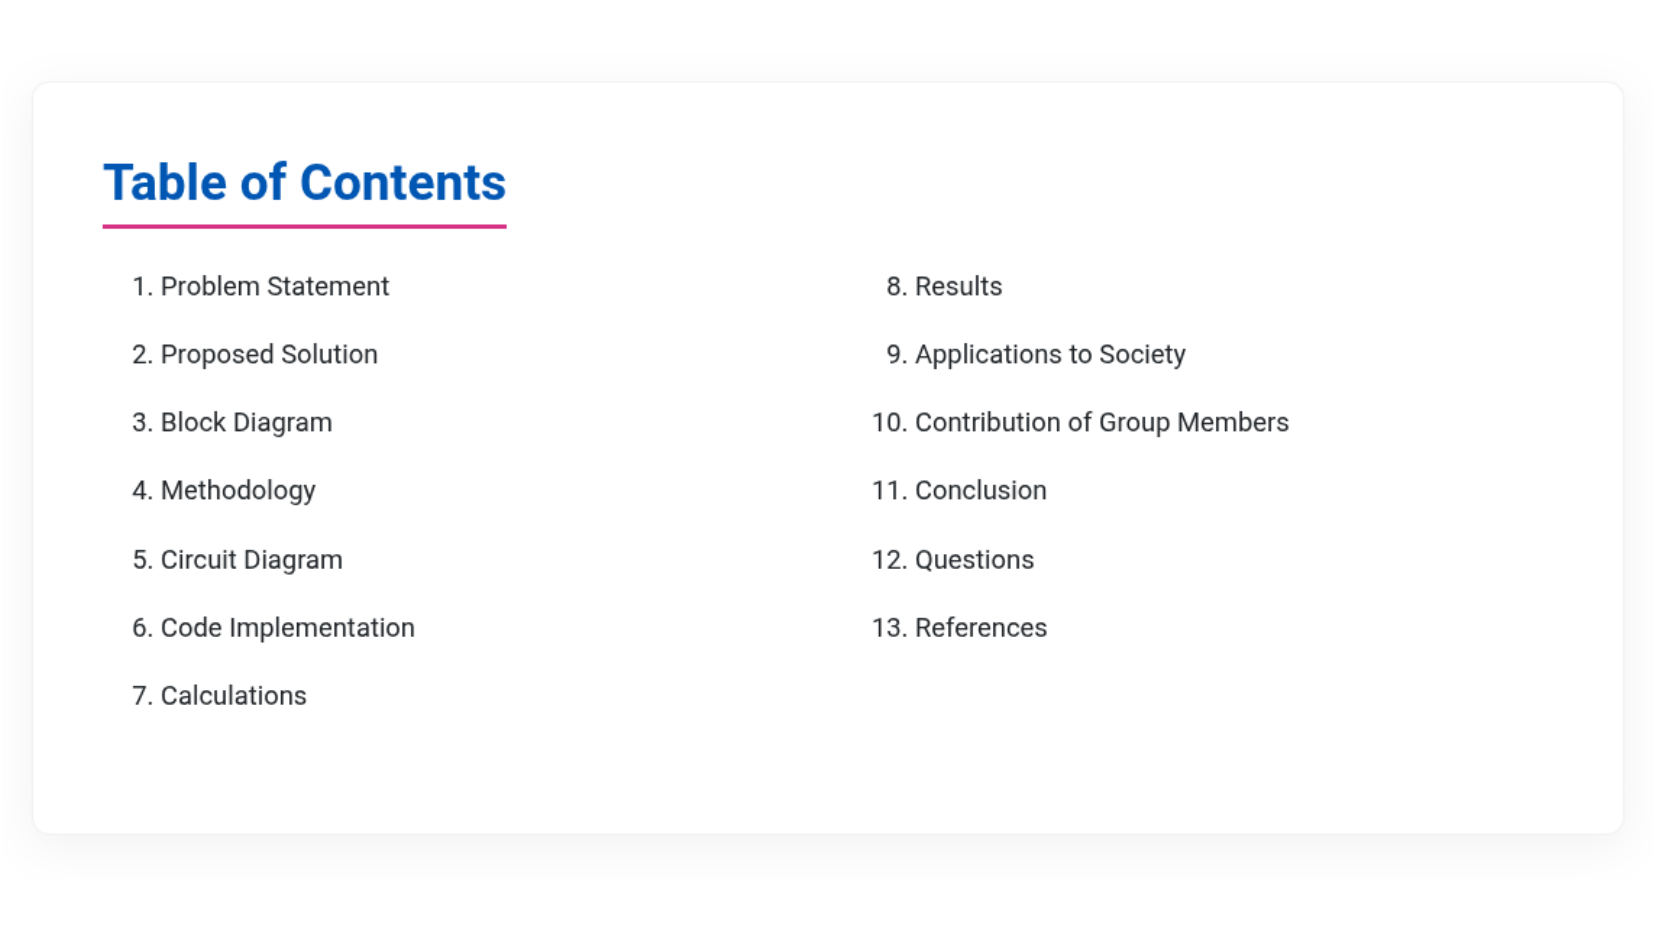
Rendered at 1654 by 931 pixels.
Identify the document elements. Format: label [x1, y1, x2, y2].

picture [3, 54, 1654, 881]
